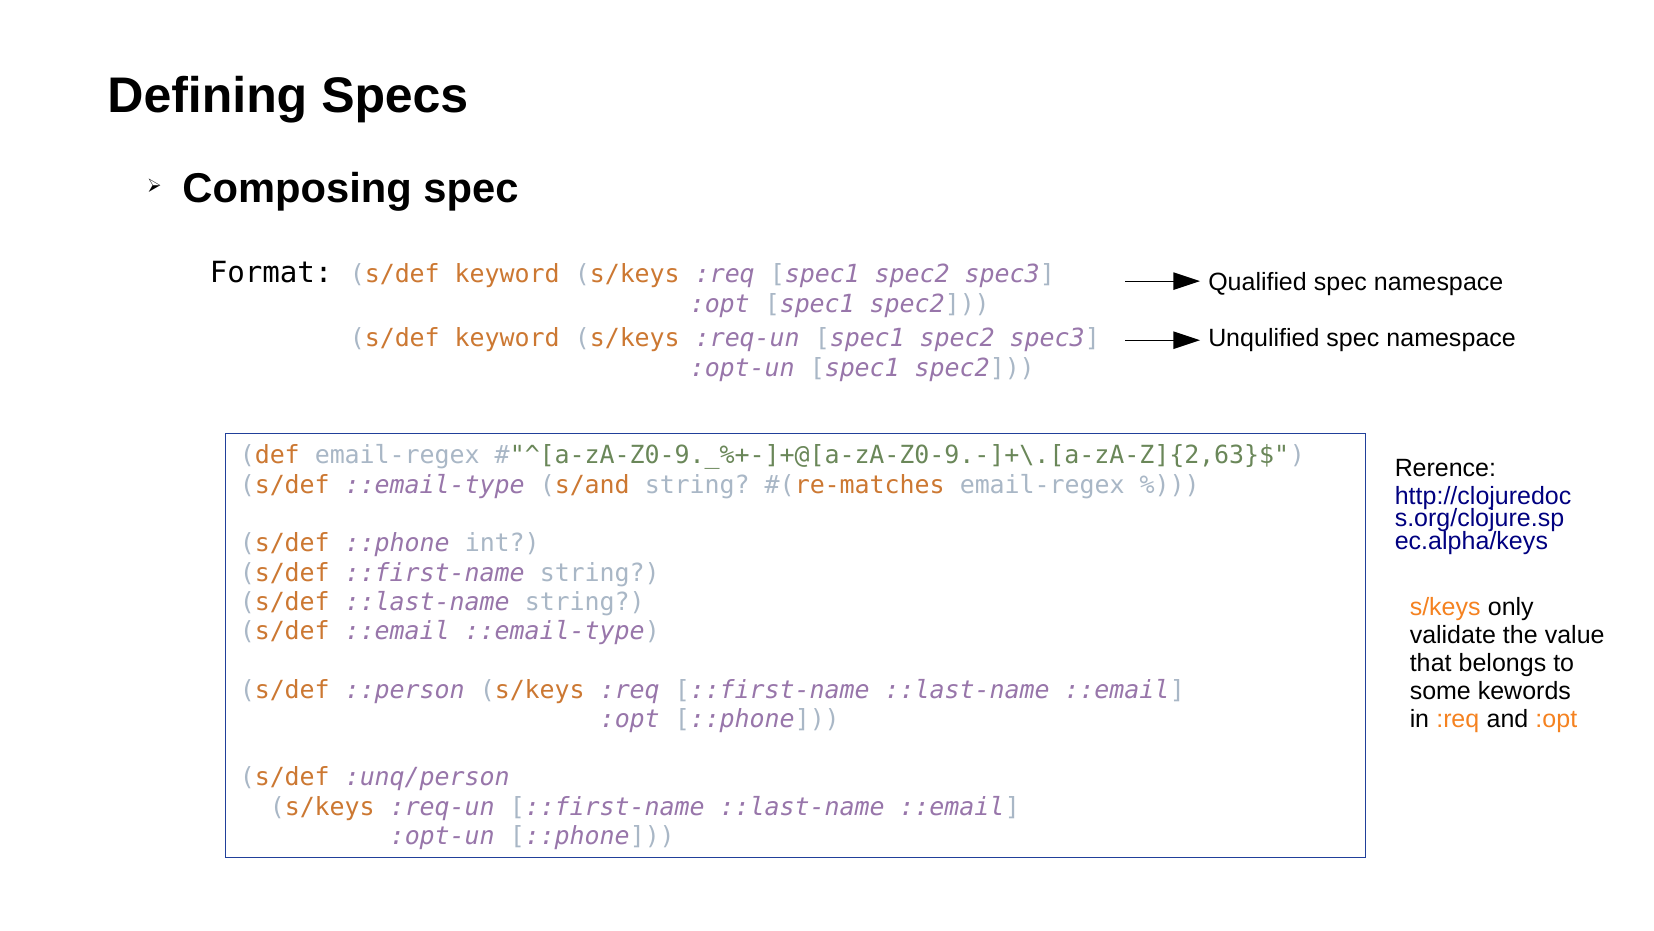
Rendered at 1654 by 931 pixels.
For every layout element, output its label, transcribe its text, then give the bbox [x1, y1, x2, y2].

text_box s/keys only validate the value that belongs to some kewords in :req and :opt [1395, 585, 1636, 824]
text_box Composing spec [132, 157, 733, 220]
text_box Defining Specs [92, 60, 858, 131]
text_box Format: (s/def keyword (s/keys :req [spec1 spec2 spec3] :opt [spec1 spec2])) (s/def keyword (s/keys :req-un [spec1 spec2 spec3] :opt-un [spec1 spec2])) [195, 248, 1336, 391]
text_box Qualified spec namespace Unqulified spec namespace [1193, 260, 1599, 360]
text_box (def email-regex #"^[a-zA-Z0-9._%+-]+@[a-zA-Z0-9.-]+\.[a-zA-Z]{2,63}$") (s/def ::email-type (s/and string? #(re-matches email-regex %))) (s/def ::phone int?) (s/def ::first-name string?) (s/def ::last-name string?) (s/def ::email ::email-type) (s/def ::person (s/keys :req [::first-name ::last-name ::email] :opt [::phone])) (s/def :unq/person (s/keys :req-un [::first-name ::last-name ::email] :opt-un [::phone])) [225, 433, 1366, 858]
text_box Rerence: http://clojuredocs.org/clojure.spec.alpha/keys [1380, 446, 1591, 517]
